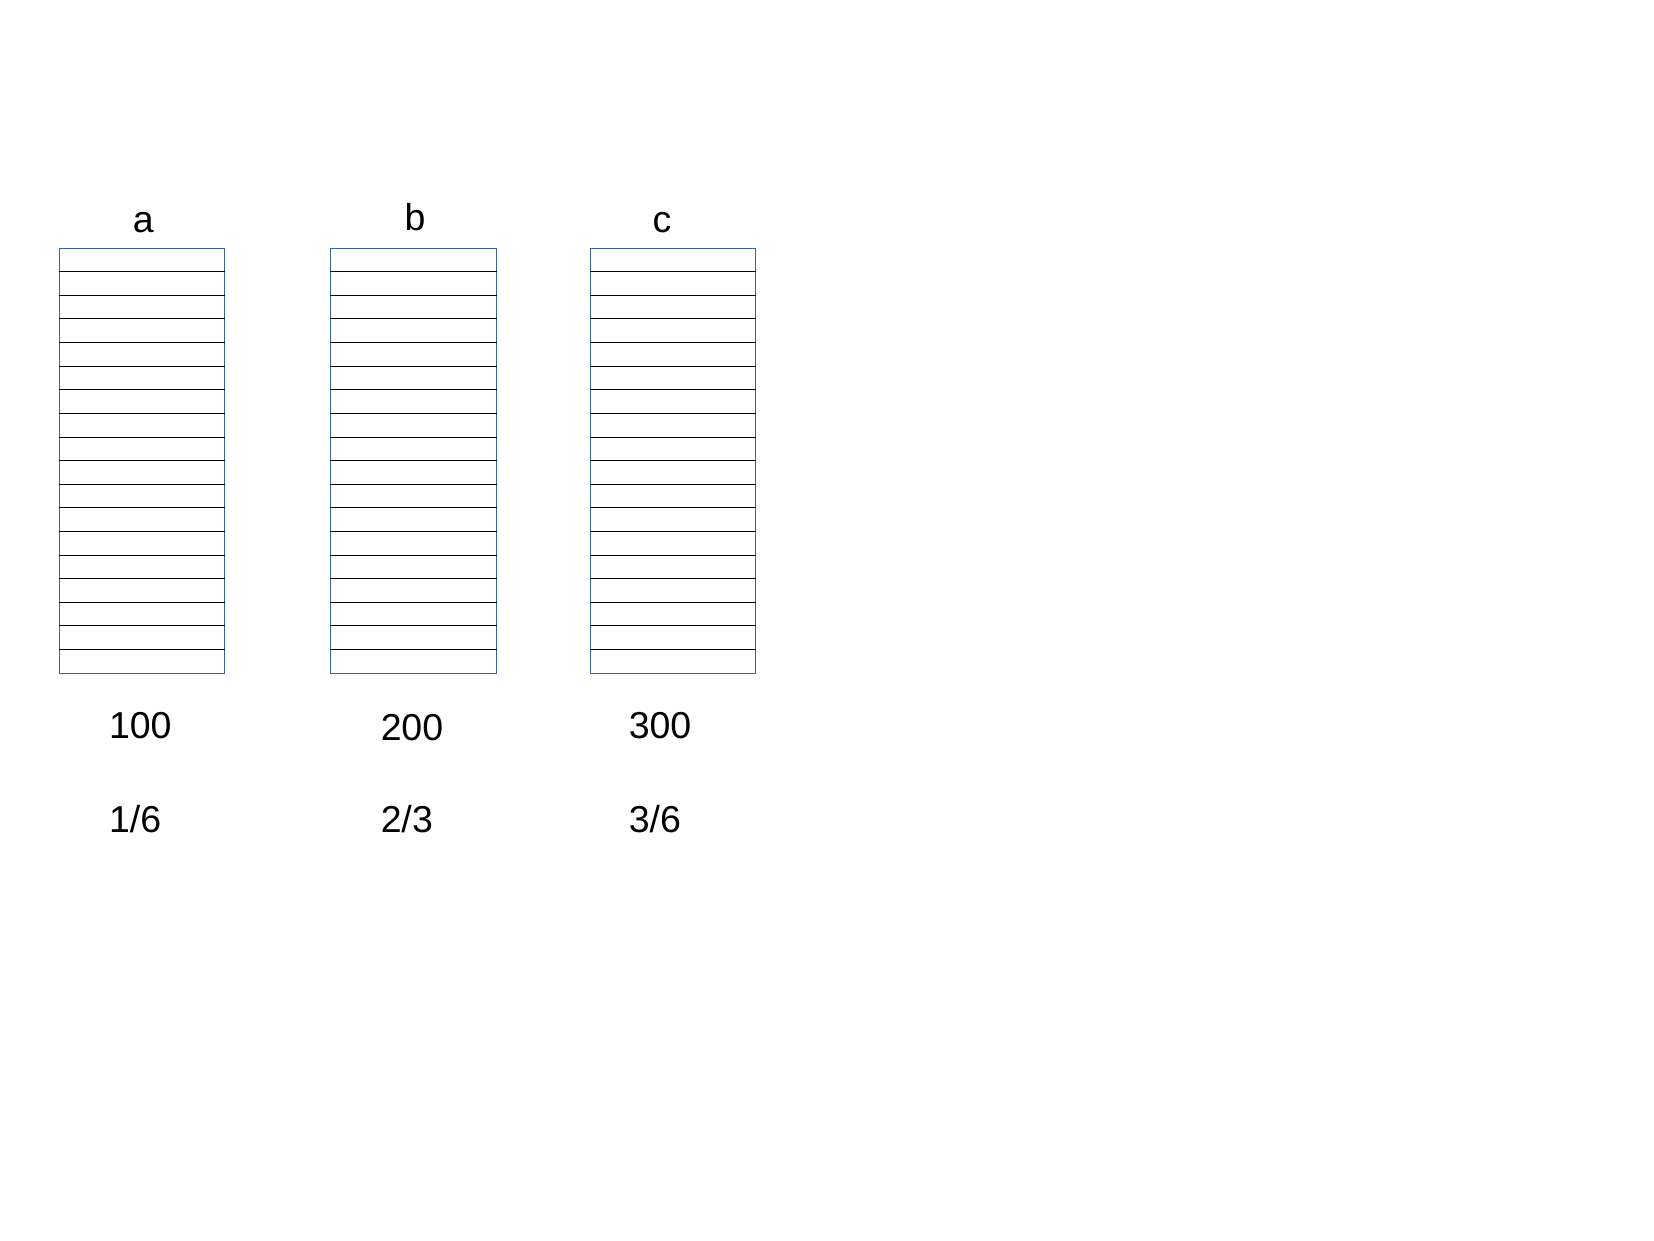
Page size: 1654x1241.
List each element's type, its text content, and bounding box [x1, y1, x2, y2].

text_box [590, 248, 756, 271]
text_box [59, 556, 225, 578]
text_box [59, 508, 225, 531]
text_box [59, 461, 225, 484]
text_box [330, 579, 497, 602]
text_box 3/6 [614, 791, 733, 849]
text_box [59, 626, 225, 649]
text_box [330, 248, 497, 271]
text_box [59, 296, 225, 318]
text_box [59, 414, 225, 437]
text_box [59, 532, 225, 555]
text_box [590, 650, 756, 674]
text_box [59, 367, 225, 389]
text_box 300 [614, 696, 780, 754]
text_box [59, 319, 225, 342]
text_box [59, 343, 225, 366]
text_box [590, 390, 756, 413]
text_box [59, 438, 225, 460]
text_box 200 [366, 699, 532, 756]
text_box [330, 626, 497, 649]
text_box [330, 508, 497, 531]
text_box [590, 603, 756, 625]
text_box [590, 532, 756, 555]
text_box [330, 414, 497, 437]
text_box [59, 390, 225, 413]
text_box [330, 556, 497, 578]
text_box [590, 414, 756, 437]
text_box [590, 508, 756, 531]
text_box c [637, 191, 804, 249]
text_box [590, 579, 756, 602]
text_box [590, 296, 756, 318]
text_box [330, 390, 497, 413]
text_box [59, 579, 225, 602]
text_box 2/3 [366, 791, 485, 849]
text_box 100 [94, 696, 189, 754]
text_box a [118, 191, 284, 249]
text_box [590, 343, 756, 366]
text_box [59, 485, 225, 507]
text_box [590, 438, 756, 460]
text_box [590, 485, 756, 507]
text_box [59, 603, 225, 625]
text_box [590, 272, 756, 295]
text_box b [389, 188, 556, 246]
text_box [330, 650, 497, 674]
text_box [590, 319, 756, 342]
text_box [590, 367, 756, 389]
text_box [59, 650, 225, 674]
text_box [330, 296, 497, 318]
text_box [330, 461, 497, 484]
text_box [330, 319, 497, 342]
text_box [59, 248, 225, 271]
text_box [330, 272, 497, 295]
text_box [330, 603, 497, 625]
text_box [590, 461, 756, 484]
text_box [590, 556, 756, 578]
text_box [590, 626, 756, 649]
text_box [330, 485, 497, 507]
text_box [330, 343, 497, 366]
text_box [330, 532, 497, 555]
text_box [330, 367, 497, 389]
text_box 1/6 [94, 791, 213, 849]
text_box [330, 438, 497, 460]
text_box [59, 272, 225, 295]
